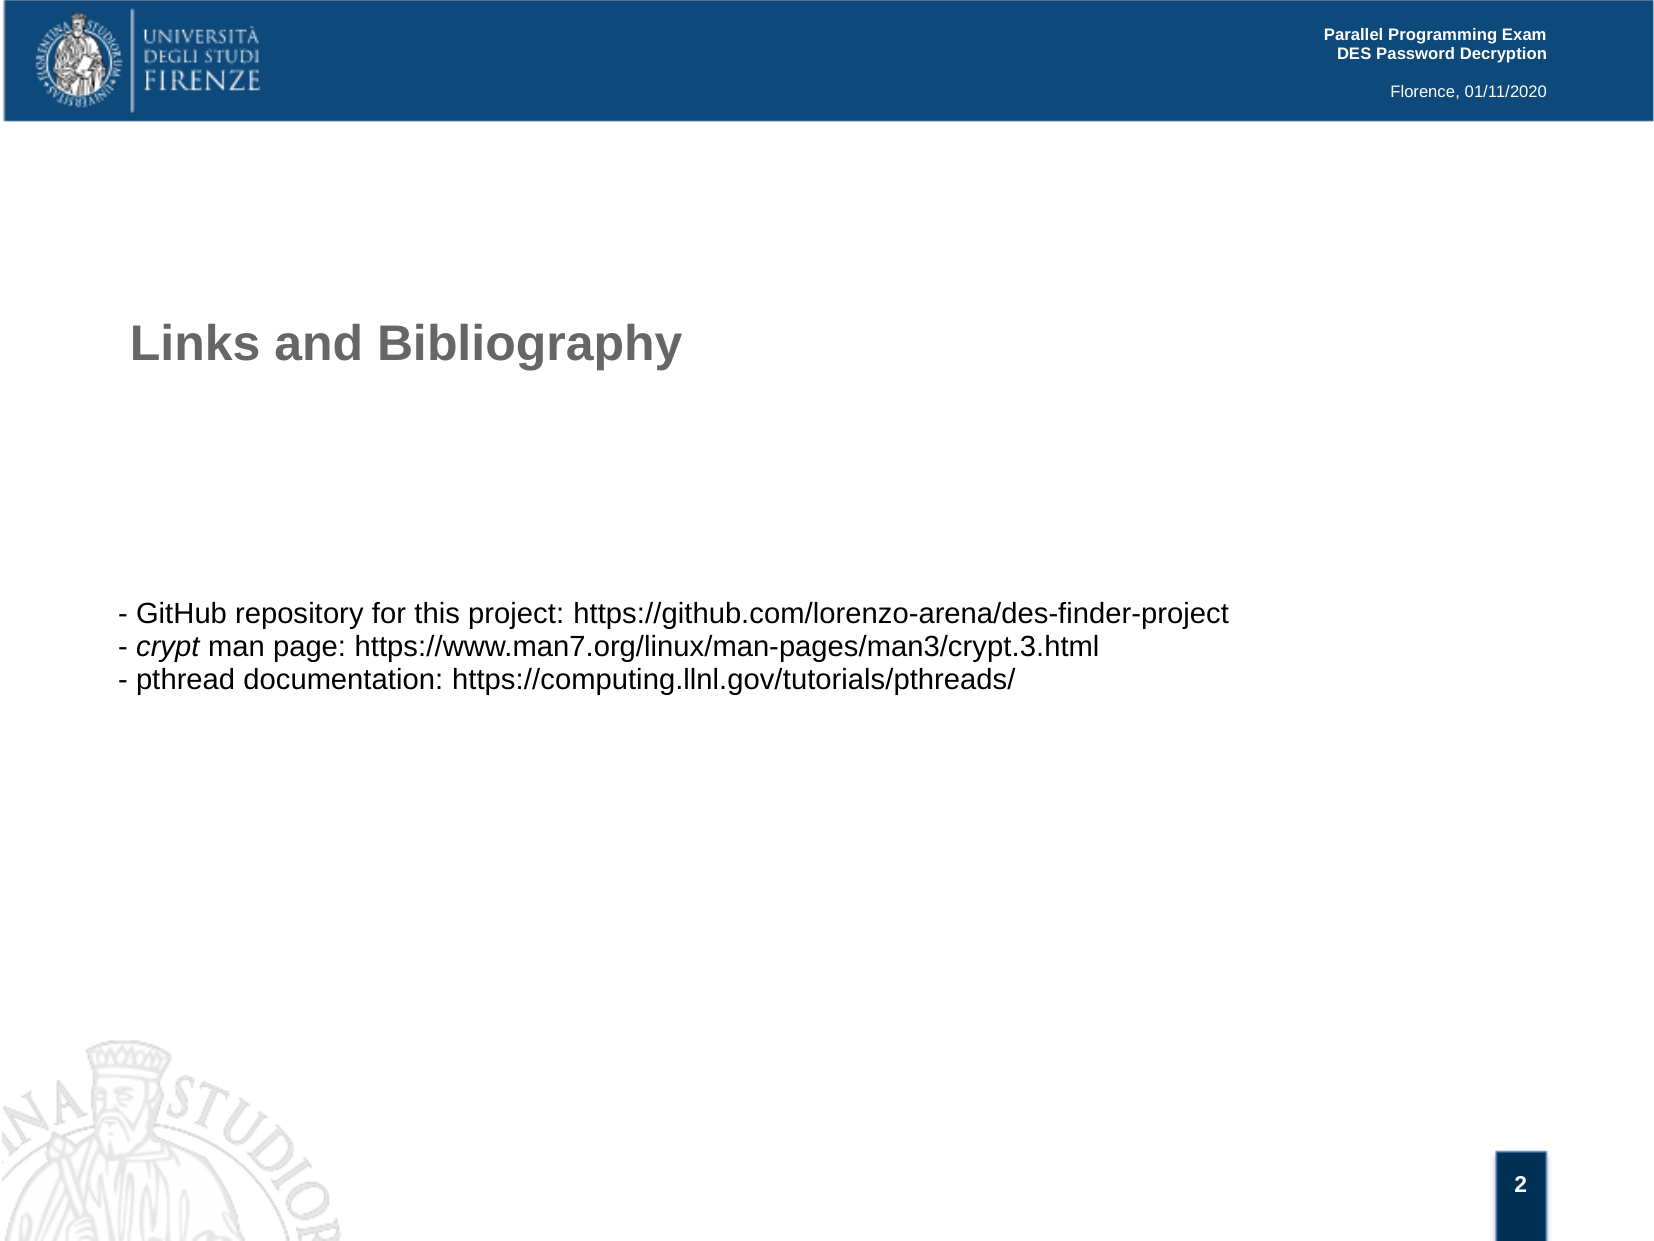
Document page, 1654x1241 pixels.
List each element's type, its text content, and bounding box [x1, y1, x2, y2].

text_box Parallel Programming Exam DES Password Decryption Florence, 01/11/2020 [685, 24, 1548, 102]
picture [2, 0, 1654, 1241]
text_box - GitHub repository for this project: https://github.com/lorenzo-arena/des-finder-project - crypt man page: https://www.man7.org/linux/man-pages/man3/crypt.3.html - pthread documentation: https://computing.llnl.gov/tutorials/pthreads/ [118, 579, 1524, 747]
text_box Links and Bibliography [129, 268, 993, 389]
text_box 2 [1505, 1160, 1536, 1208]
